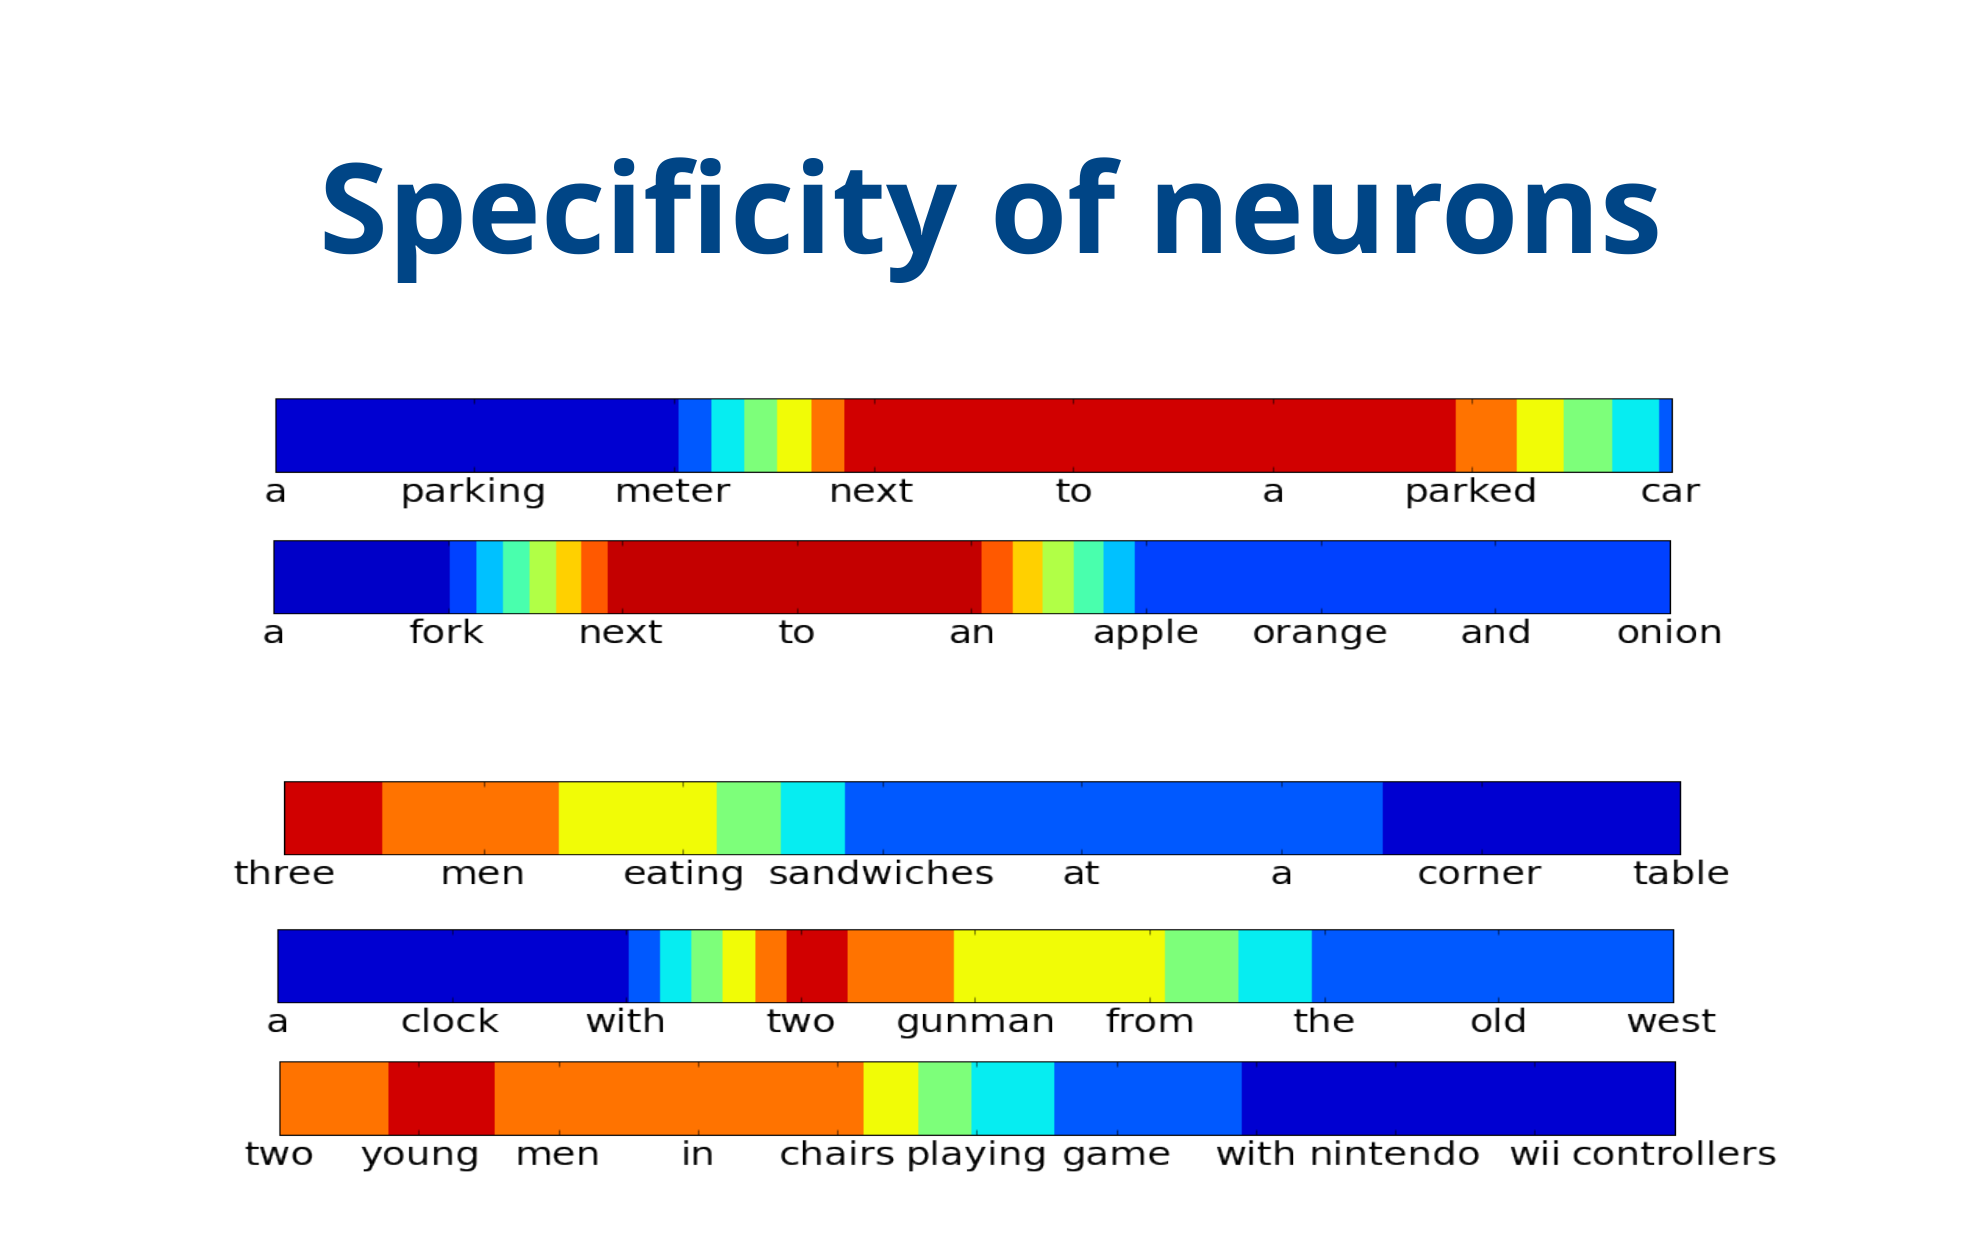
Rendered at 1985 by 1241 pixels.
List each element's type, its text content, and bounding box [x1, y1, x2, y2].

picture [257, 920, 1728, 1048]
title Specificity of neurons [99, 49, 1885, 360]
picture [253, 531, 1731, 659]
picture [234, 1052, 1786, 1181]
picture [255, 389, 1711, 518]
picture [223, 772, 1738, 901]
